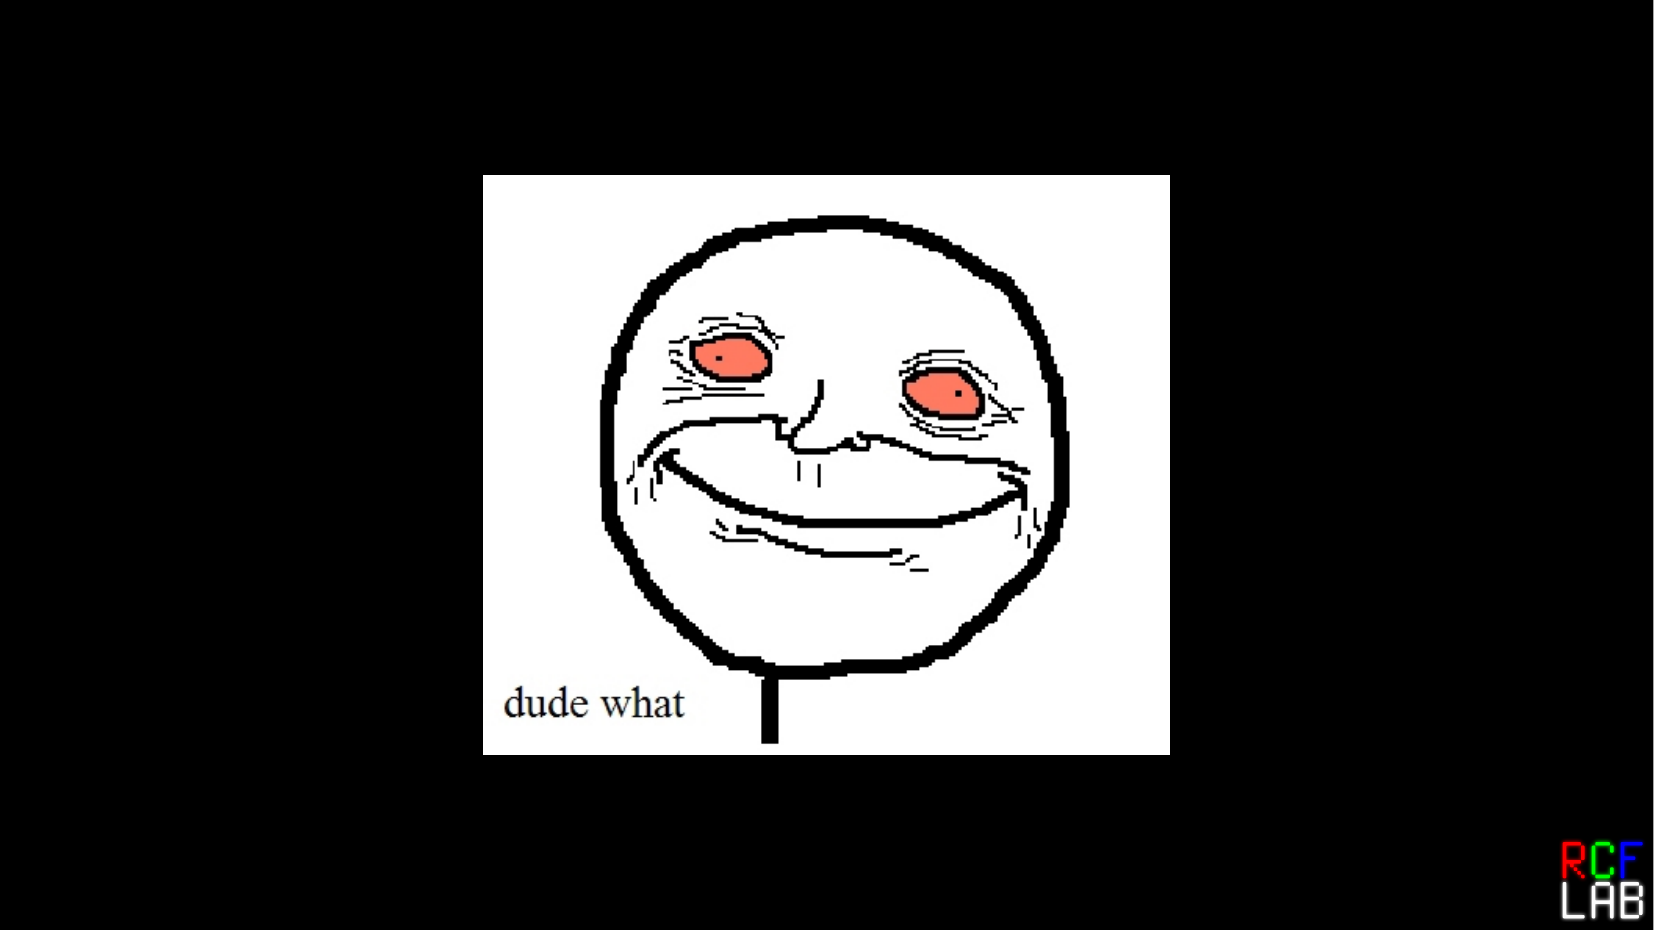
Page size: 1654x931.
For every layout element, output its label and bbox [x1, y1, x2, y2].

picture [483, 175, 1170, 755]
picture [1559, 838, 1646, 922]
